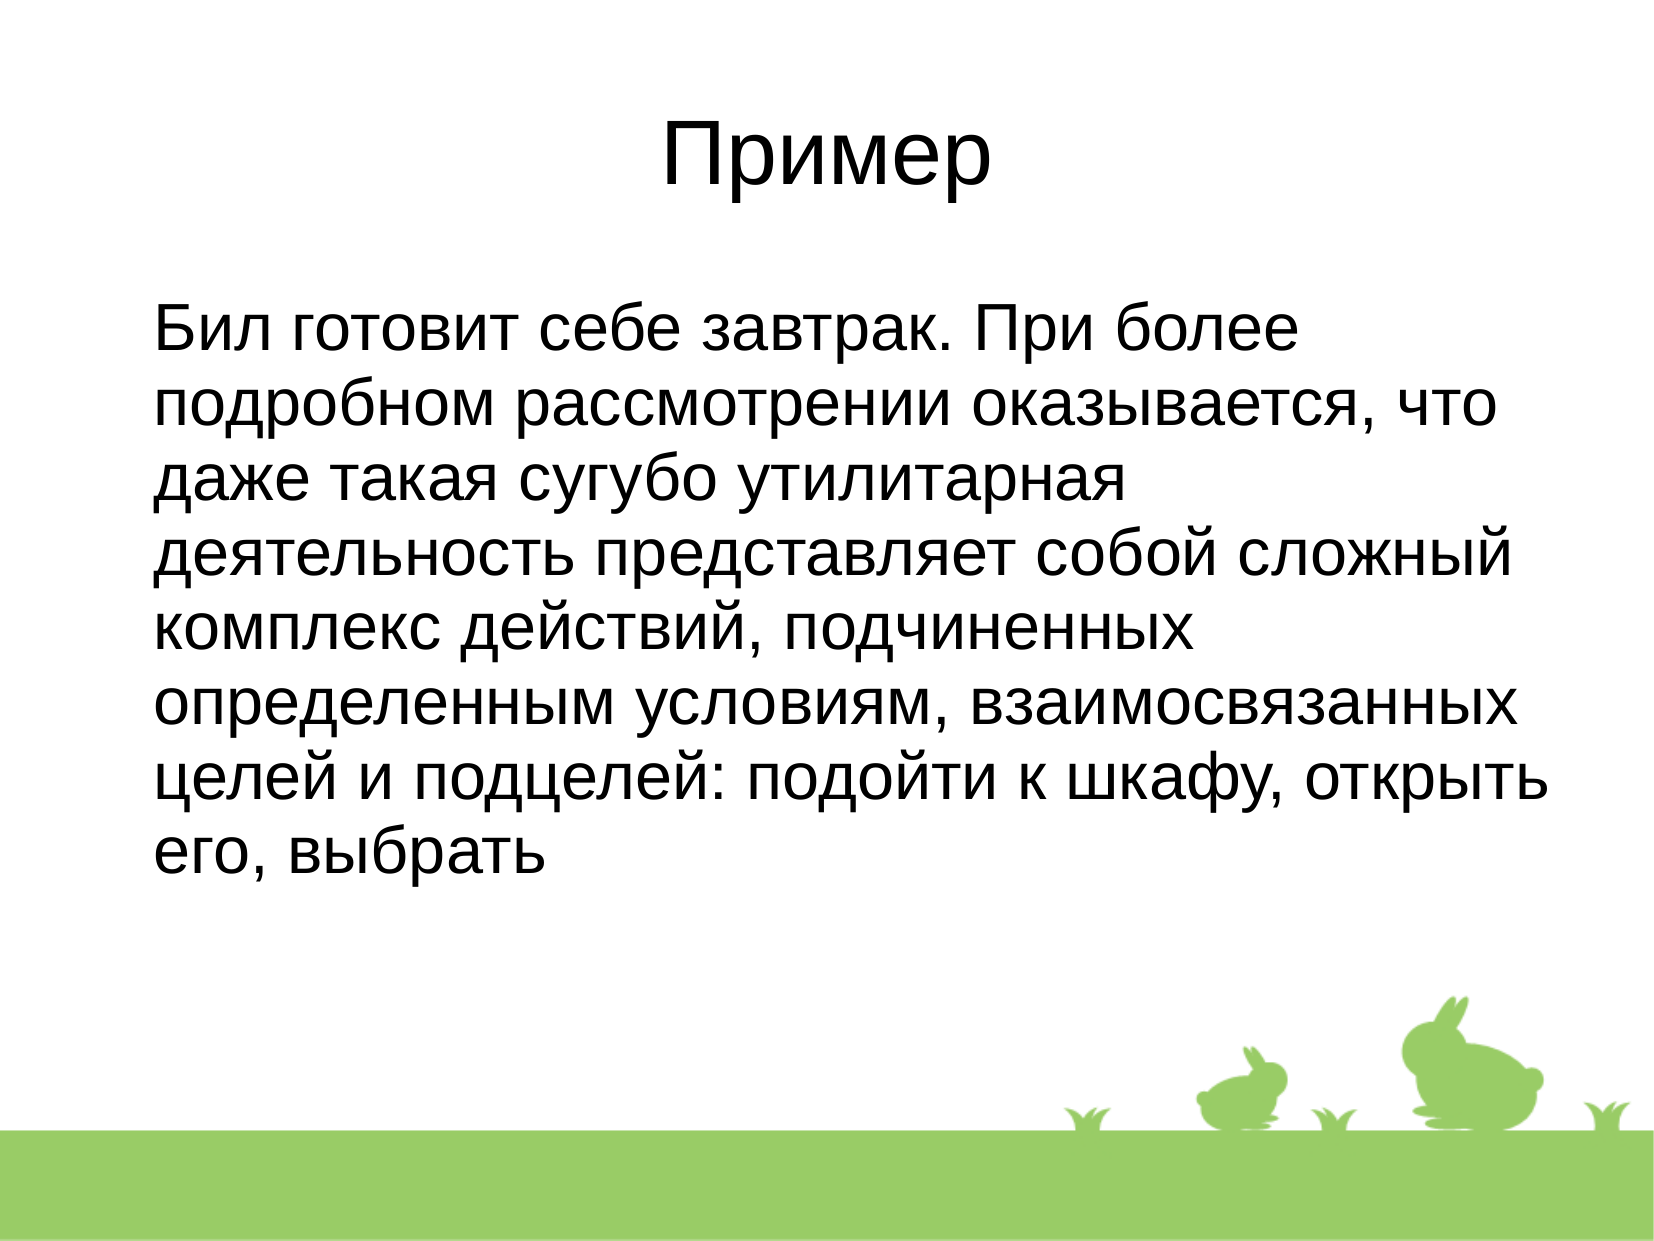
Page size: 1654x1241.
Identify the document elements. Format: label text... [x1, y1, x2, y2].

picture [0, 0, 1654, 1241]
title Пример [82, 49, 1571, 257]
list Бил готовит себе завтрак. При более подробном рассмотрении оказывается, что даже такая сугубо утилитарная деятельность представляет собой сложный комплекс действий, подчиненных определенным условиям, взаимосвязанных целей и подцелей: подойти к шкафу, открыть его, выбрать [82, 290, 1571, 1010]
